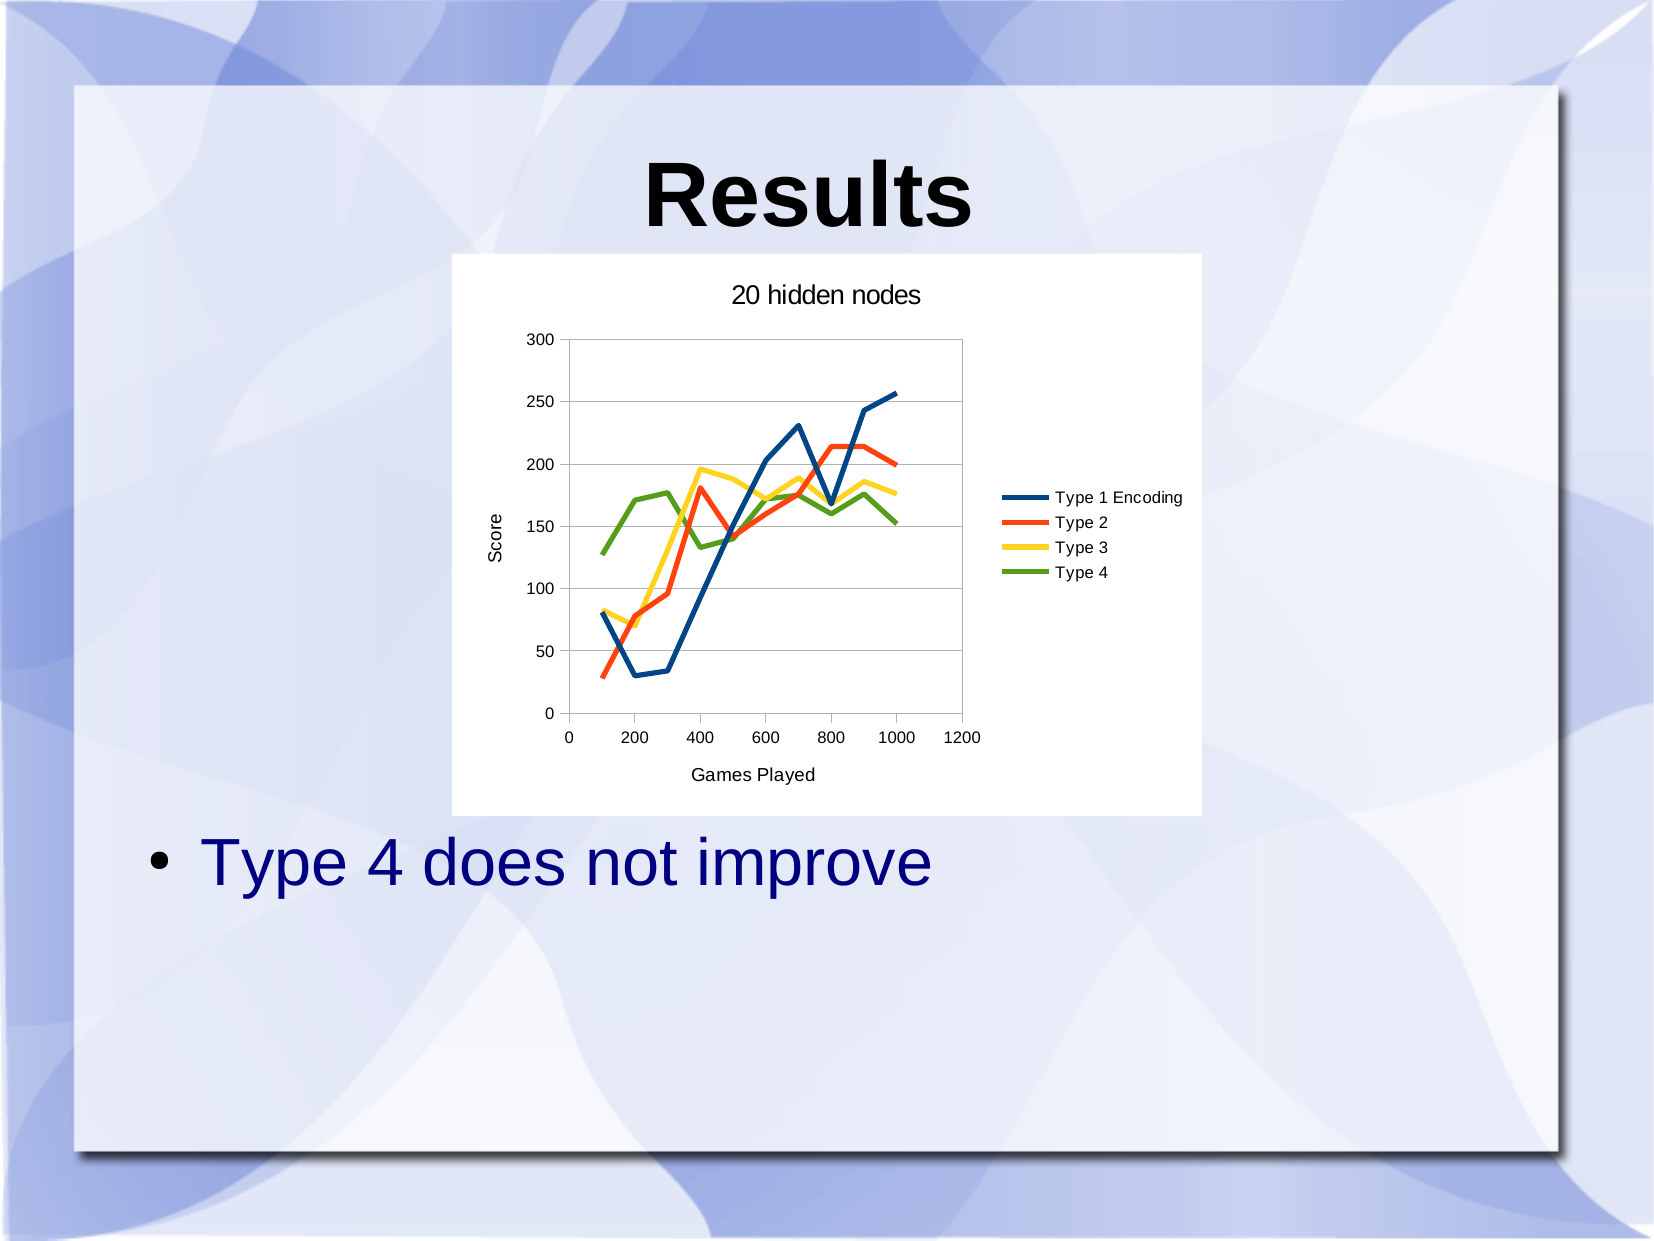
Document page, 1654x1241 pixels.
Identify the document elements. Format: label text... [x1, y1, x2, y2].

title Results [82, 90, 1536, 298]
list Type 4 does not improve [129, 825, 1489, 1129]
chart [451, 253, 1202, 817]
picture [0, 0, 1654, 1241]
